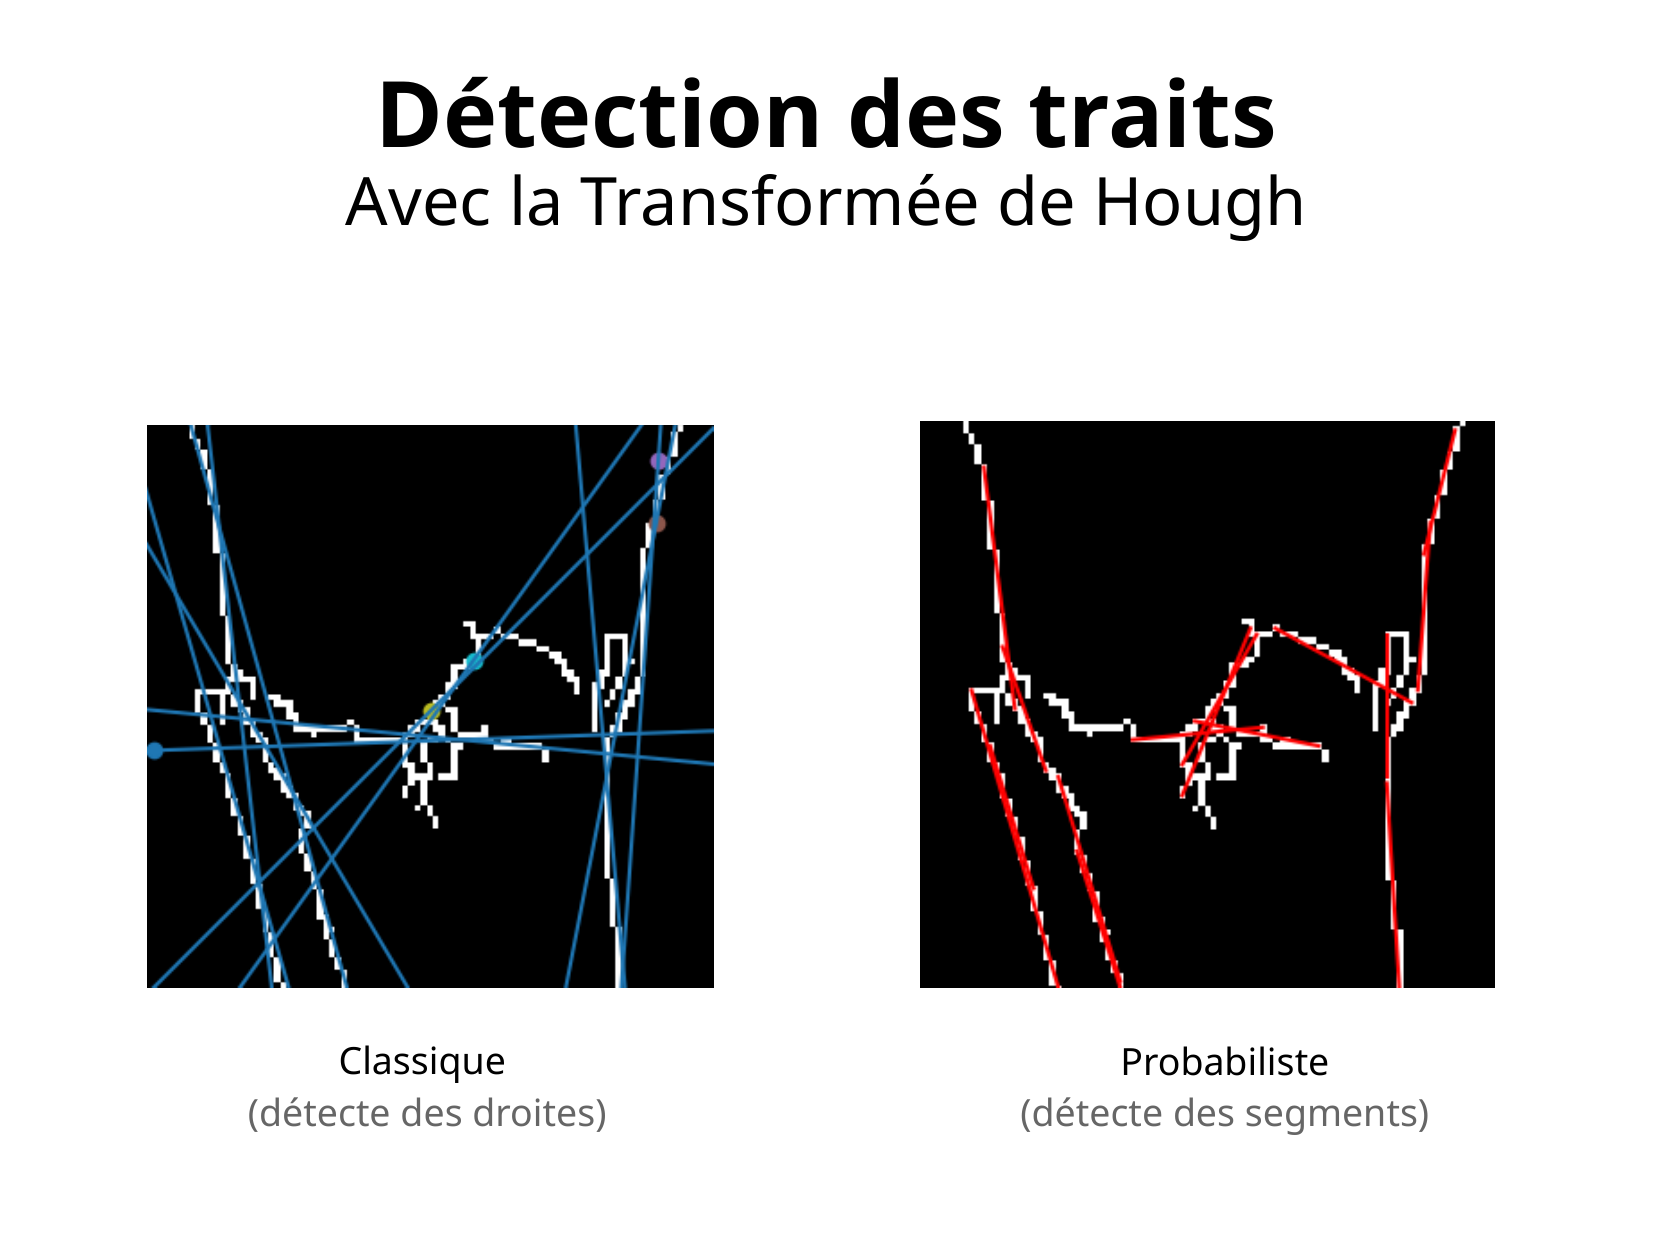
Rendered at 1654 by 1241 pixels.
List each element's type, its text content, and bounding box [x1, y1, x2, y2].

list Avec la Transformée de Hough [82, 153, 1571, 239]
text_box Classique (détecte des droites) [233, 1027, 605, 1138]
text_box Probabiliste (détecte des segments) [1005, 1027, 1424, 1134]
picture [920, 421, 1495, 988]
picture [147, 425, 714, 988]
title Détection des traits [82, 8, 1571, 153]
